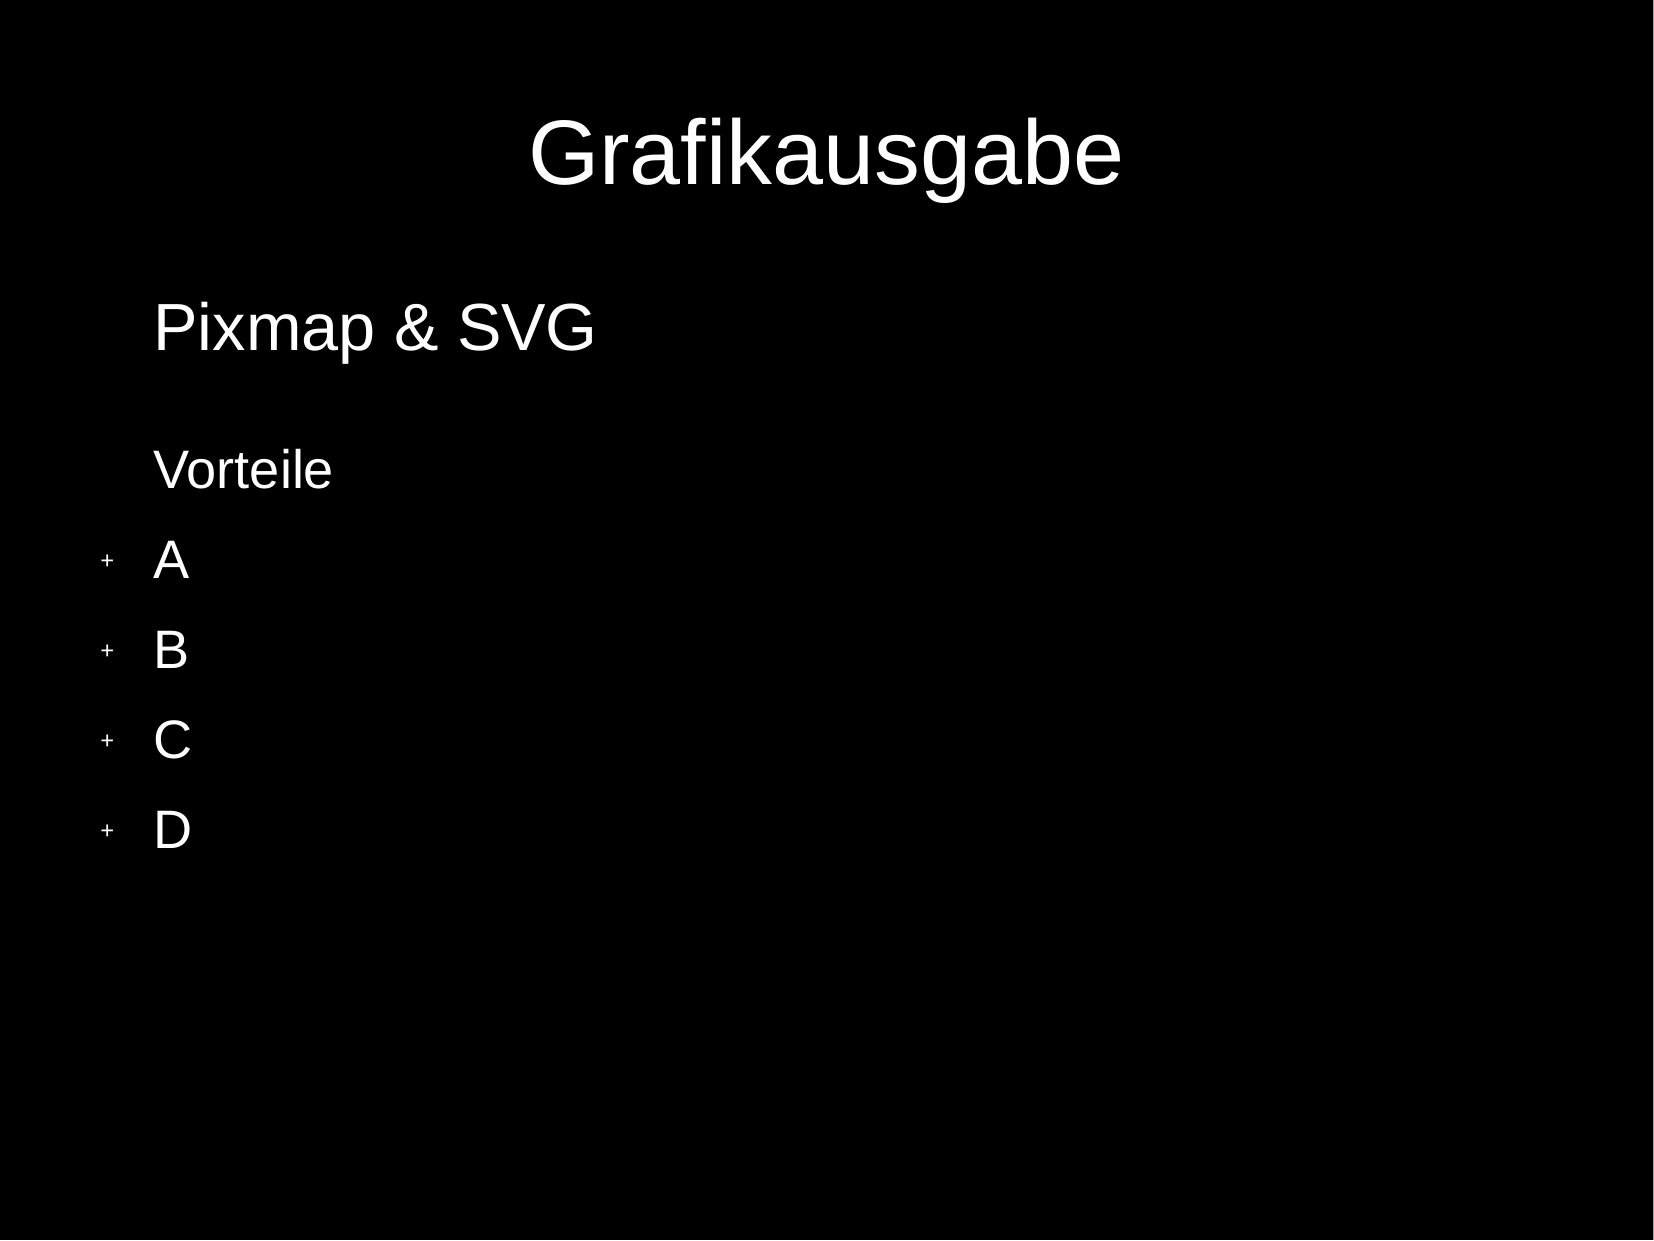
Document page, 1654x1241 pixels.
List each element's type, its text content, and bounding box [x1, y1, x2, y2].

title Grafikausgabe [82, 49, 1571, 257]
list Pixmap & SVG Vorteile A B C D [82, 290, 1571, 1010]
